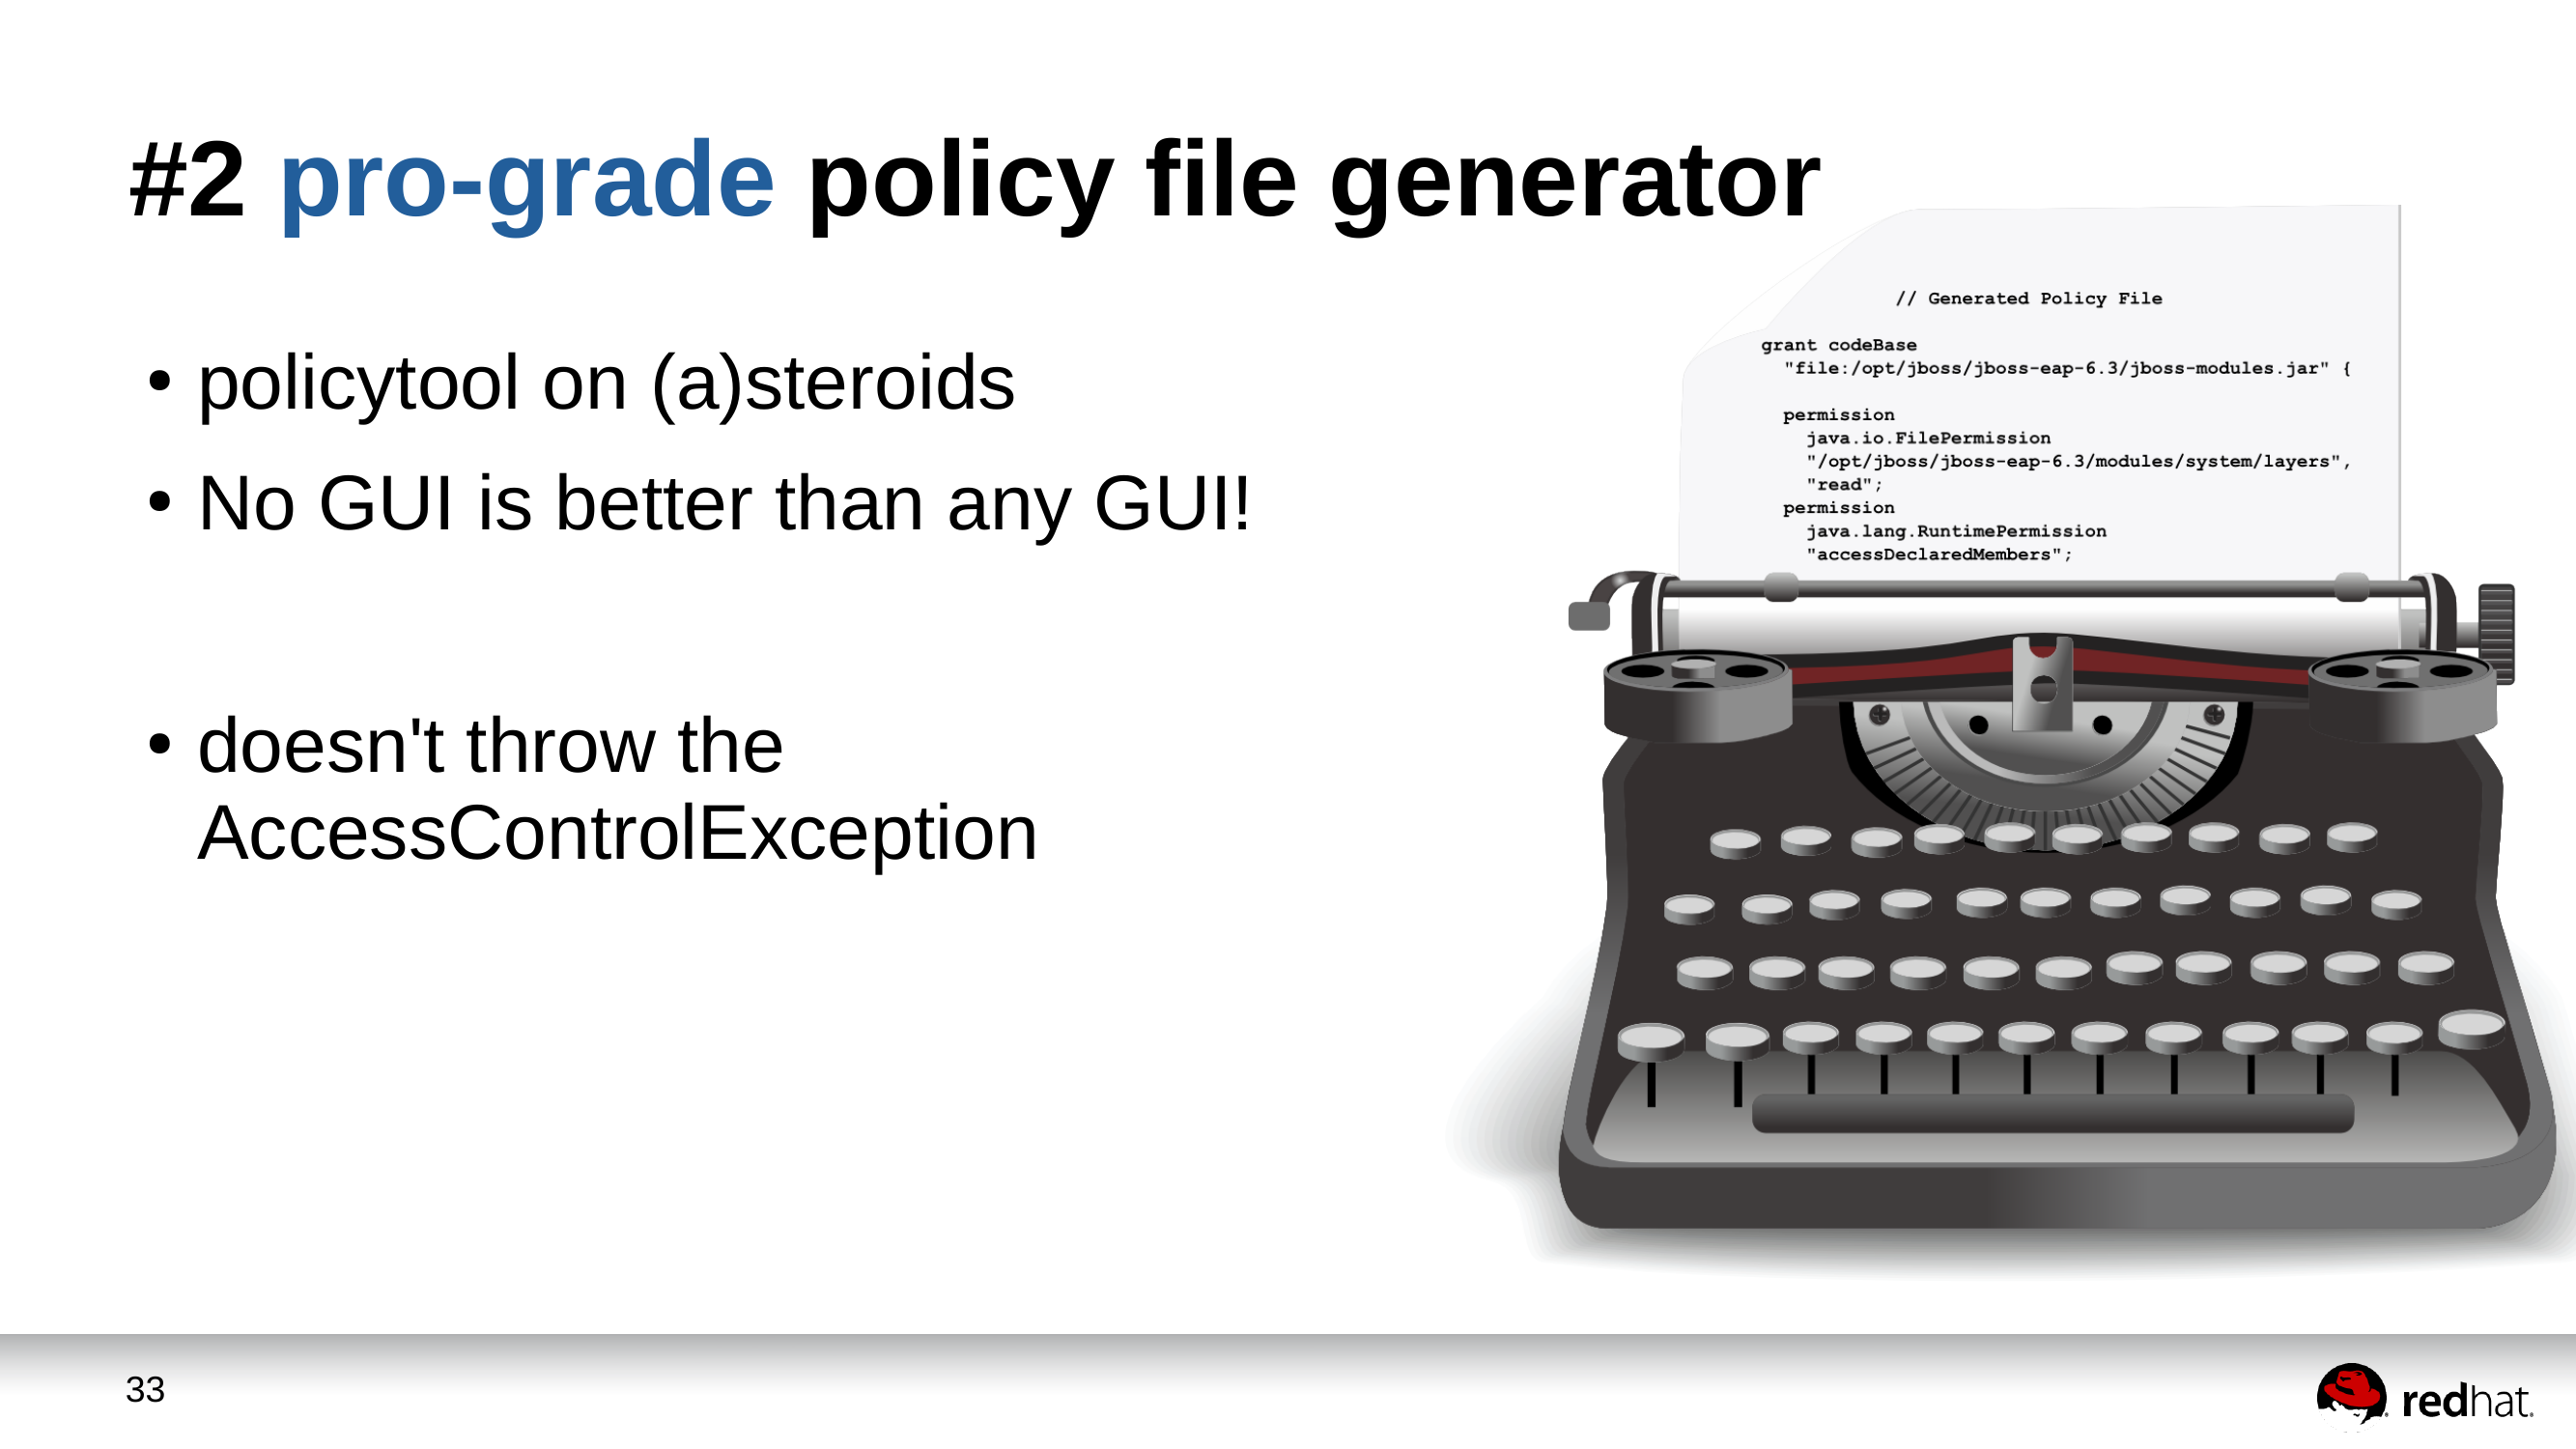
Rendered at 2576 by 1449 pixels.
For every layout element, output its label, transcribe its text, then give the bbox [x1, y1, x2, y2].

title #2 pro-grade policy file generator [128, 57, 2448, 300]
picture [0, 1334, 2576, 1445]
picture [1437, 205, 2576, 1284]
list policytool on (a)steroids No GUI is better than any GUI! doesn't throw the AccessControlException [128, 338, 1437, 1179]
